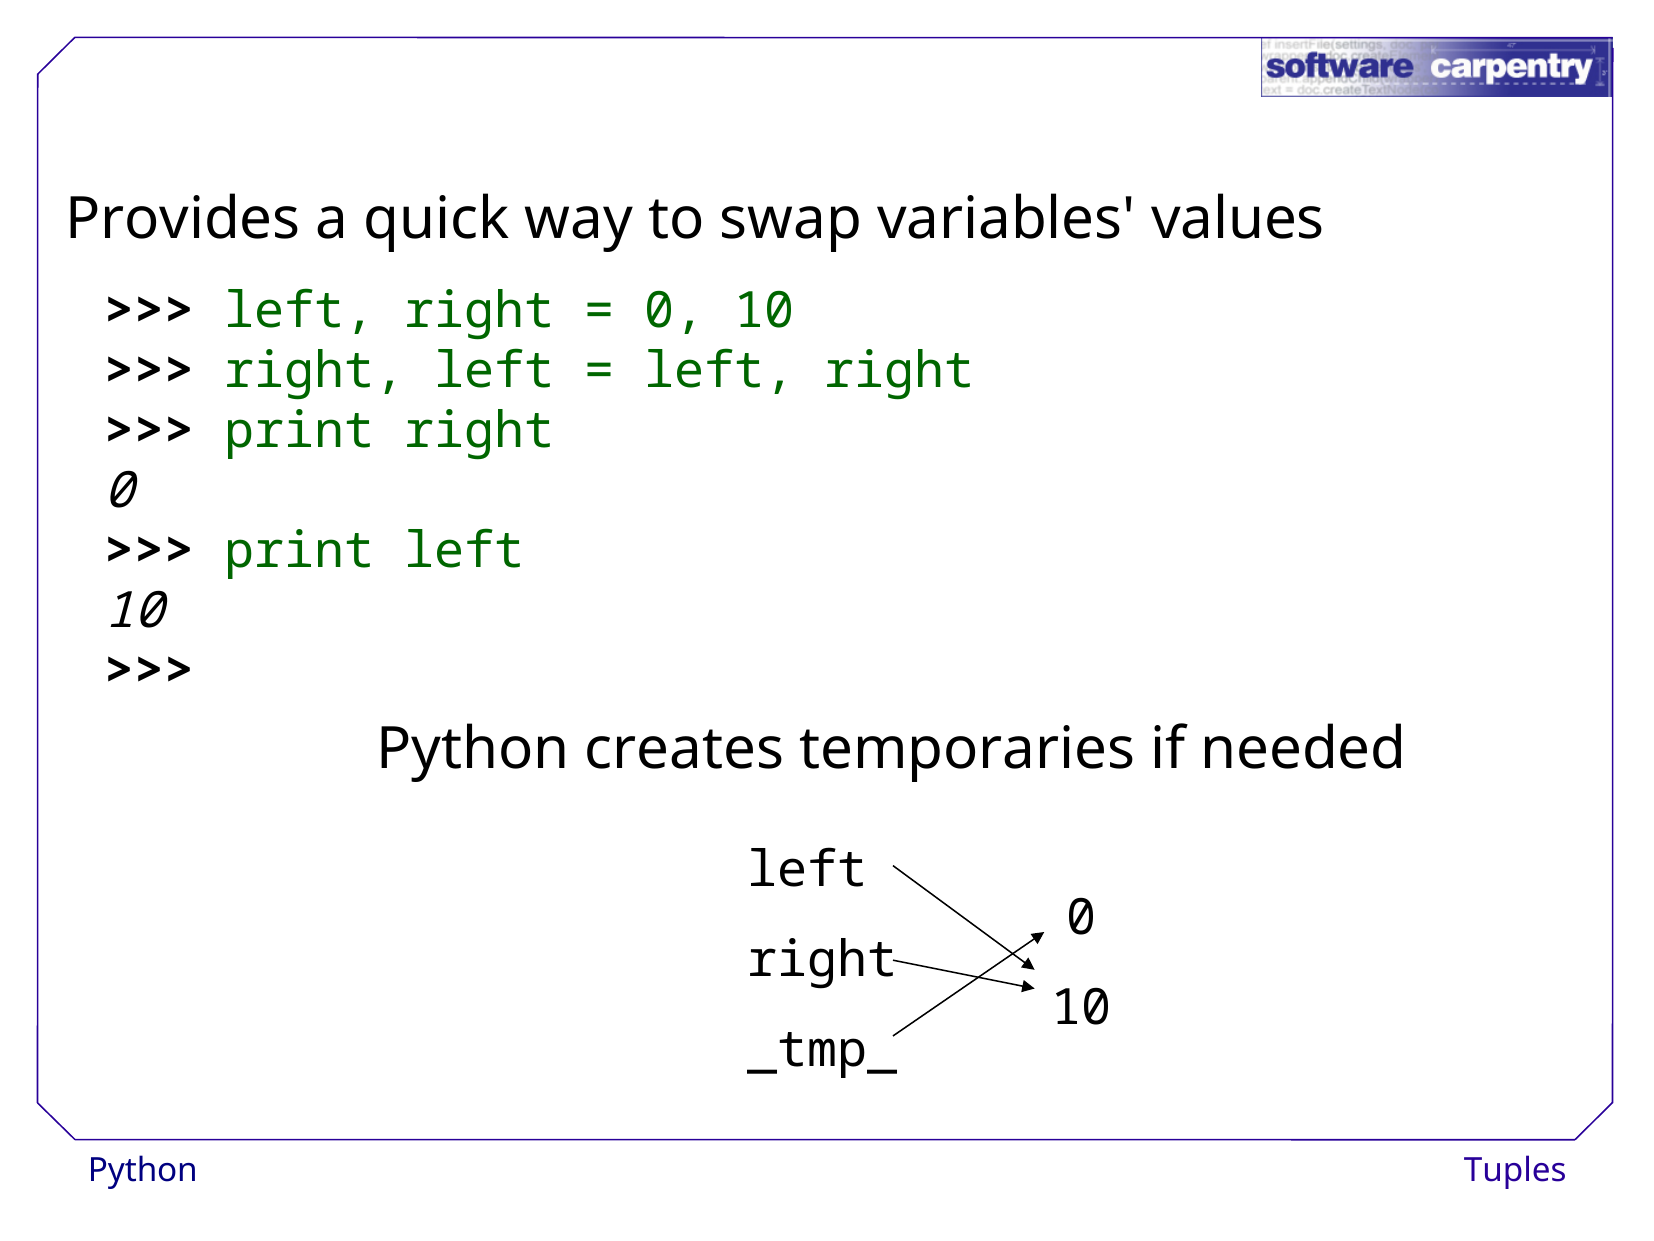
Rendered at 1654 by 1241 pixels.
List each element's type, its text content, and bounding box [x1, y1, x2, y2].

text_box left right _tmp_ [732, 799, 903, 1083]
text_box >>> left, right = 0, 10 >>> right, left = left, right >>> print right 0 >>> print left 10 >>> [89, 270, 1167, 715]
text_box Python creates temporaries if needed [361, 667, 1572, 788]
text_box 0 10 [996, 944, 1010, 963]
text_box Provides a quick way to swap variables' values [50, 138, 1491, 259]
text_box 0 10 [996, 846, 1167, 1055]
picture [1261, 39, 1613, 97]
